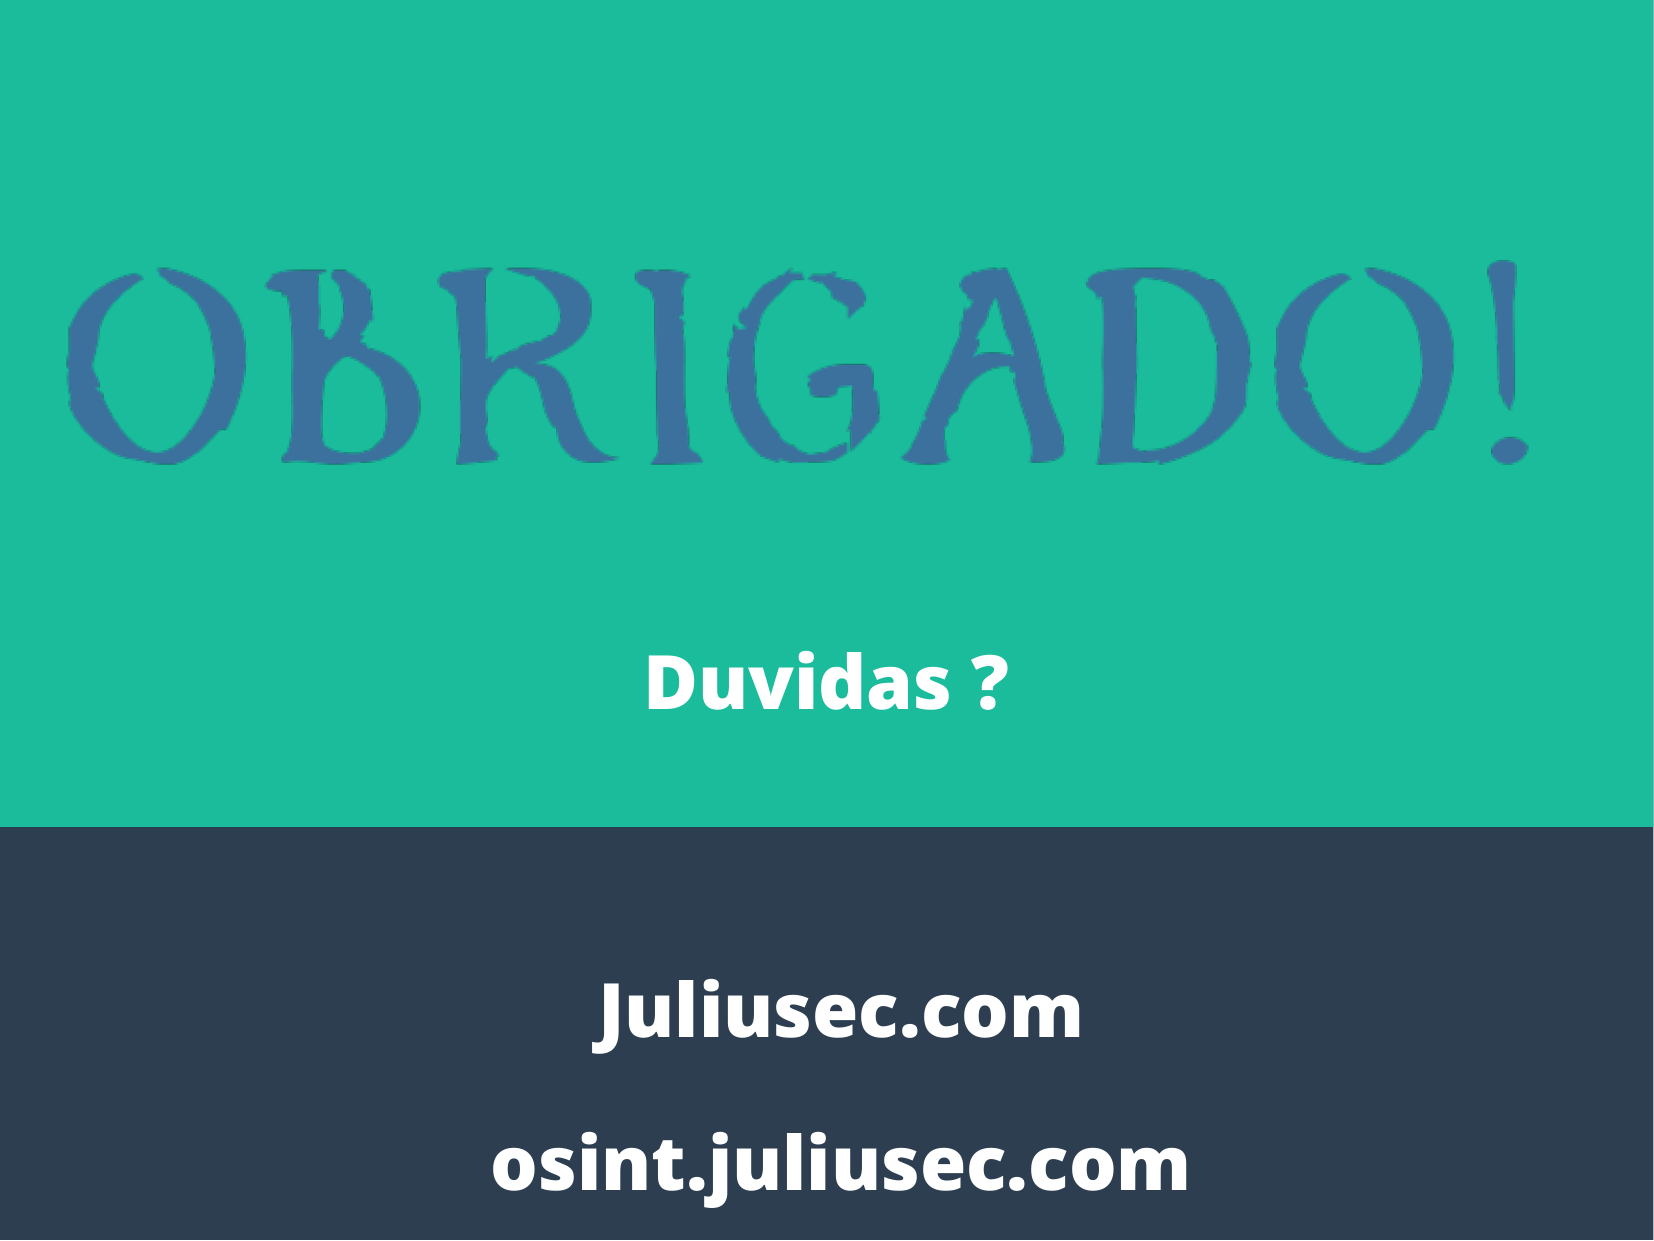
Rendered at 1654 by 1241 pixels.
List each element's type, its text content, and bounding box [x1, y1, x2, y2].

title Juliusec.com osint.juliusec.com [59, 905, 1625, 1152]
title Duvidas ? [59, 531, 1595, 778]
picture [29, 209, 1565, 532]
